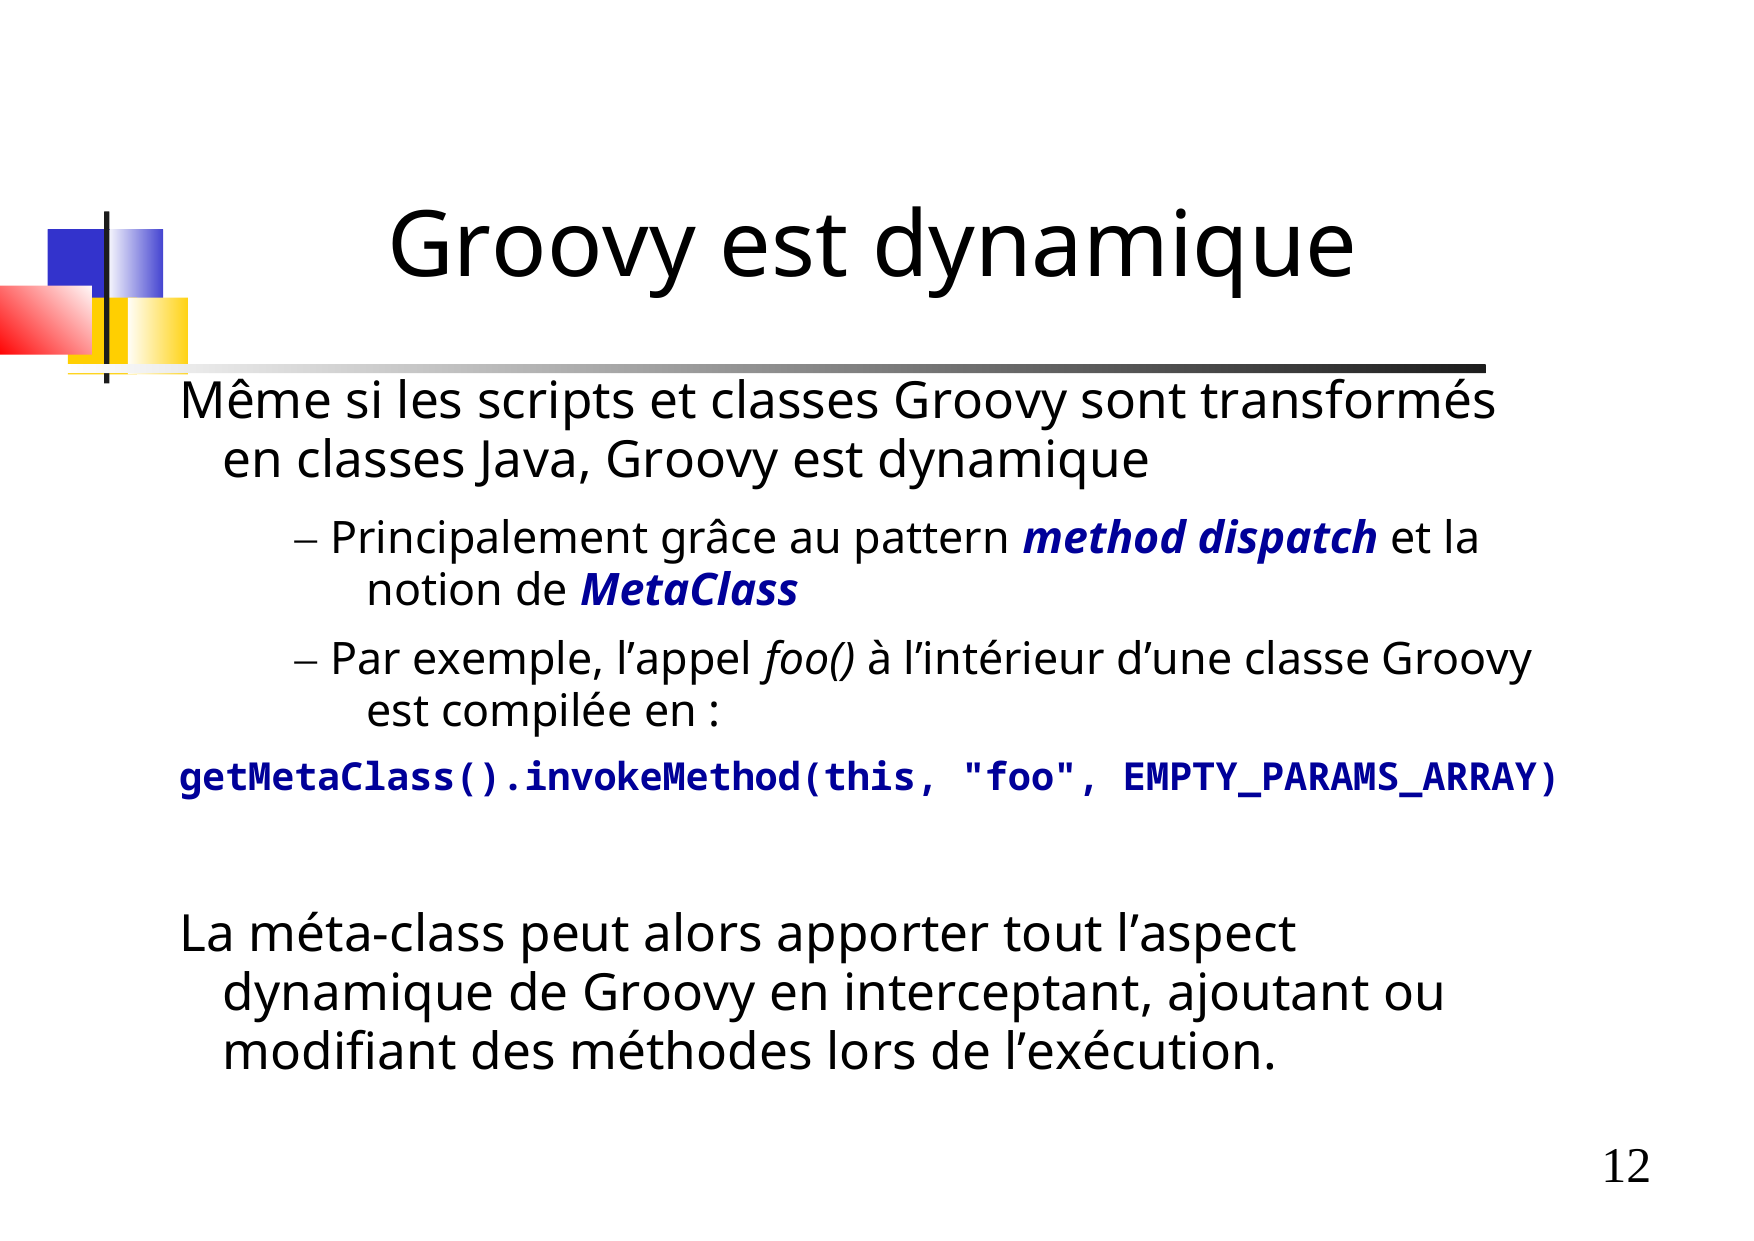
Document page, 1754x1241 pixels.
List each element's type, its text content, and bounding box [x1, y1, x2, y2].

list Même si les scripts et classes Groovy sont transformés en classes Java, Groovy est dynamique Principalement grâce au pattern method dispatch et la notion de MetaClass Par exemple, l’appel foo() à l’intérieur d’une classe Groovy est compilée en : getMetaClass().invokeMethod(this, "foo", EMPTY_PARAMS_ARRAY) La méta-class peut alors apporter tout l’aspect dynamique de Groovy en interceptant, ajoutant ou modifiant des méthodes lors de l’exécution. [179, 371, 1567, 1091]
title Groovy est dynamique [179, 139, 1567, 351]
